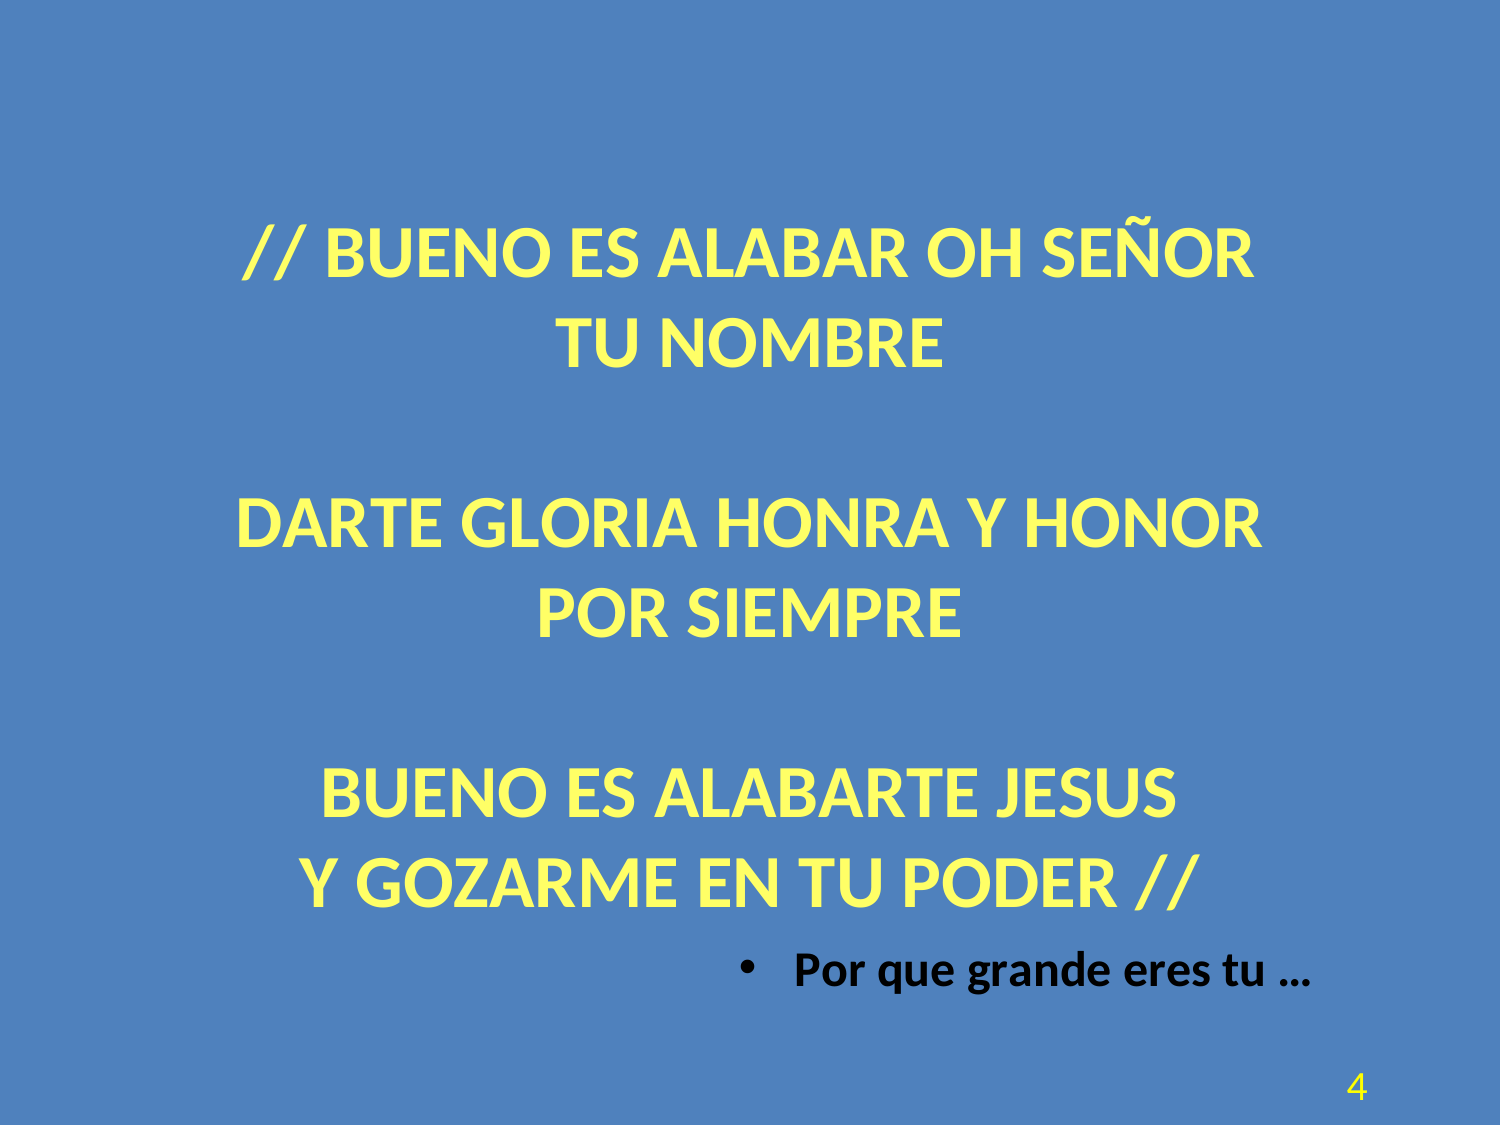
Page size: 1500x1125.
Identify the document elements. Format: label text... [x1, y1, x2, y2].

text_box Por que grande eres tu … [616, 928, 1329, 1012]
text_box <número> [1230, 1042, 1383, 1125]
title // BUENO ES ALABAR OH SEÑOR TU NOMBRE DARTE GLORIA HONRA Y HONOR POR SIEMPRE BUENO ES ALABARTE JESUS Y GOZARME EN TU PODER // [75, 468, 1426, 657]
